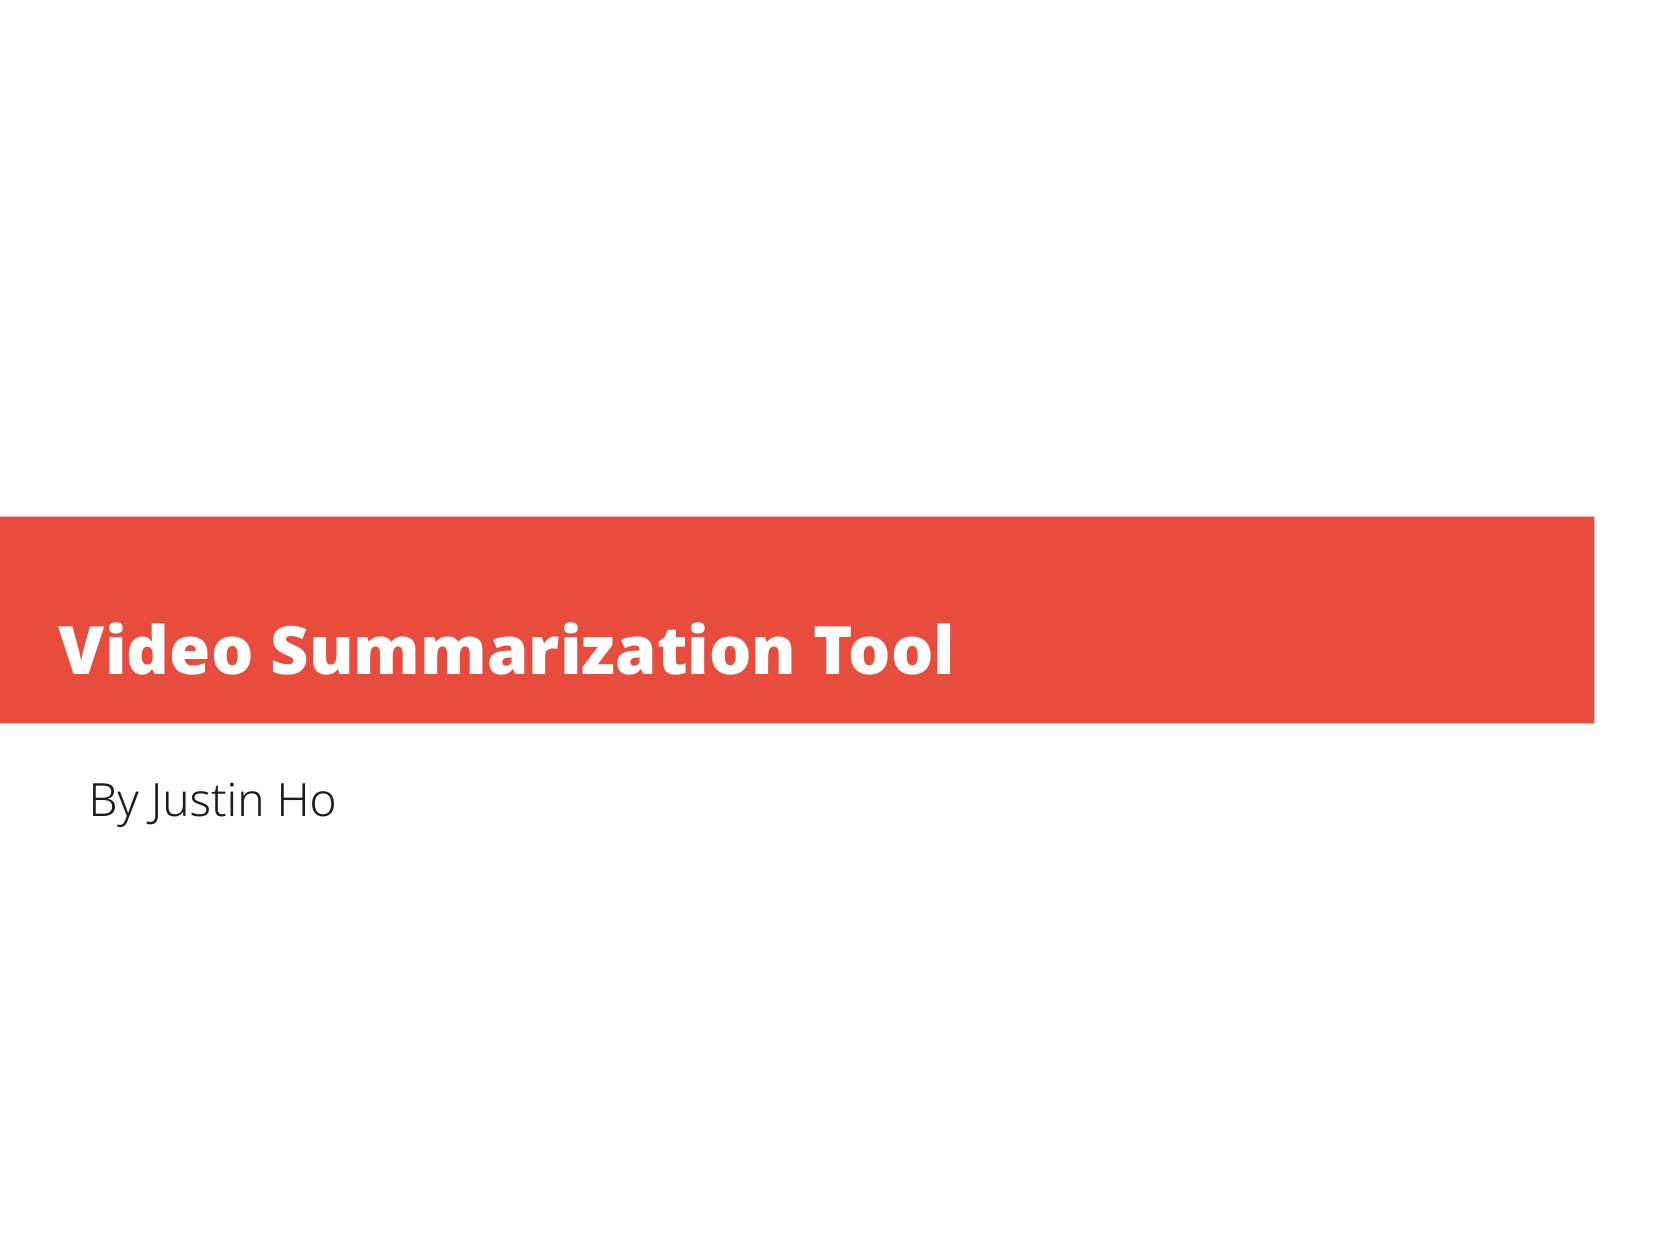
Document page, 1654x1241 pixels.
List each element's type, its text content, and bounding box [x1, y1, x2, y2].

title Video Summarization Tool [59, 546, 1595, 694]
subtitle By Justin Ho [88, 767, 1595, 1182]
